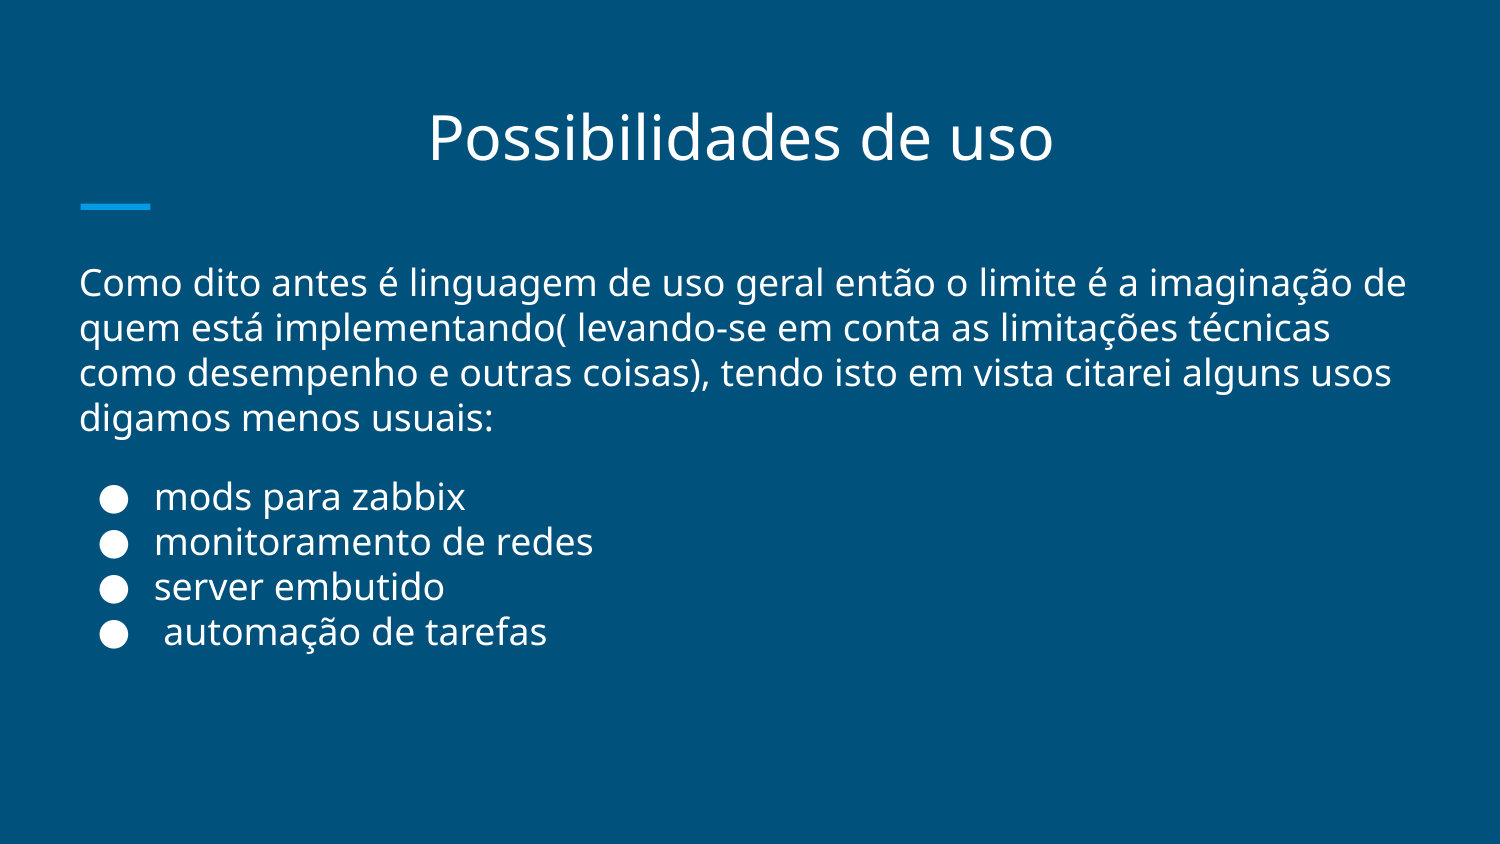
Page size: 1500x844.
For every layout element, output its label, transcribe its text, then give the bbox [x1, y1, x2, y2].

title Possibilidades de uso [63, 75, 1437, 188]
list Como dito antes é linguagem de uso geral então o limite é a imaginação de quem está implementando( levando-se em conta as limitações técnicas como desempenho e outras coisas), tendo isto em vista citarei alguns usos digamos menos usuais: mods para zabbix monitoramento de redes server embutido automação de tarefas [63, 244, 1437, 750]
